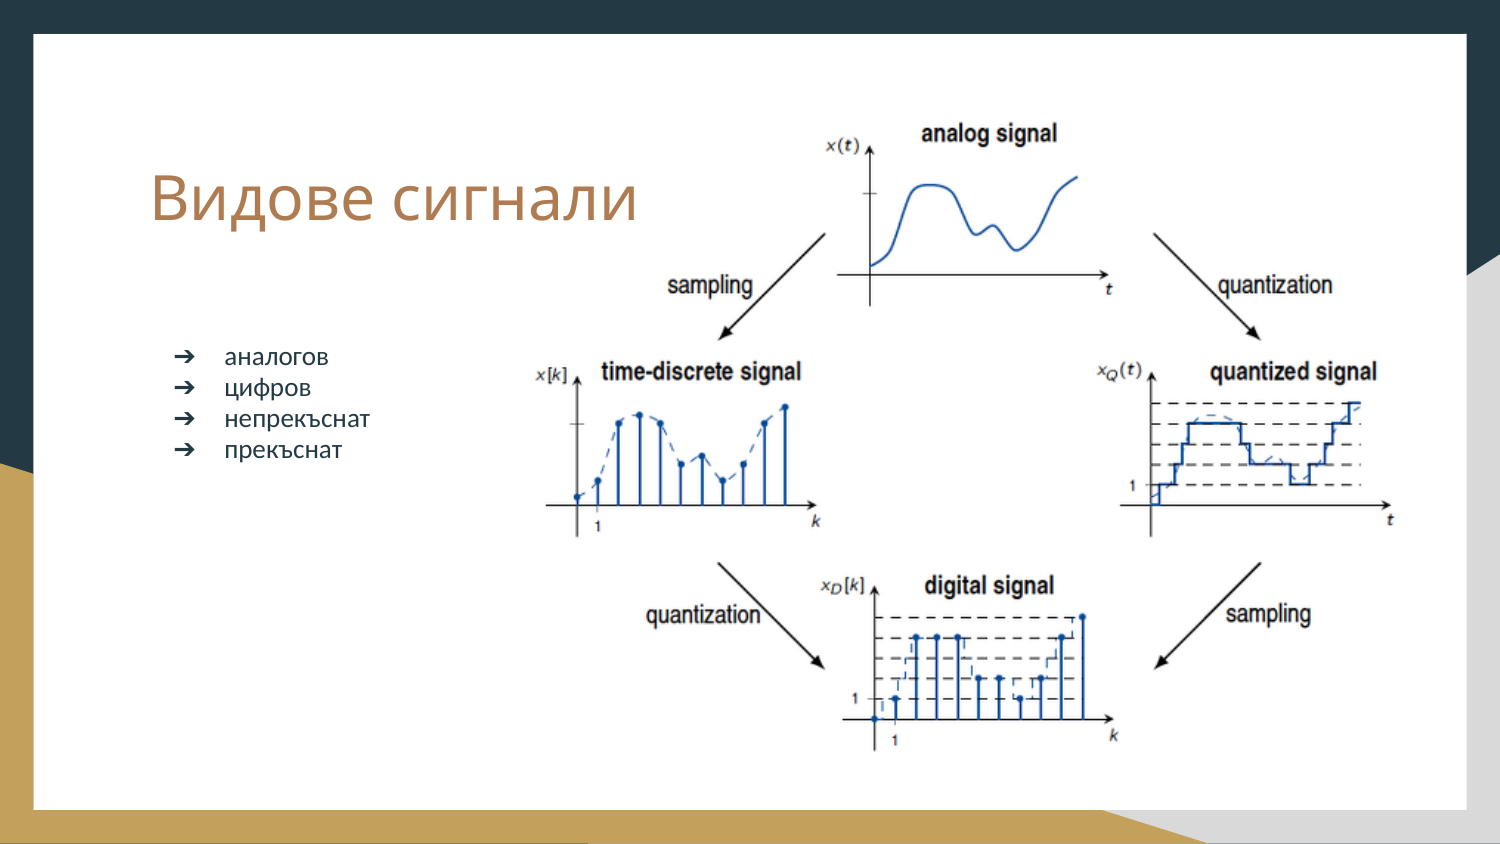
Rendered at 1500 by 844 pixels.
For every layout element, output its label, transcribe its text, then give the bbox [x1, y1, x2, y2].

list аналогов цифров непрекъснат прекъснат [134, 326, 459, 729]
title Видове сигнали [134, 138, 1366, 296]
picture [518, 100, 1404, 756]
